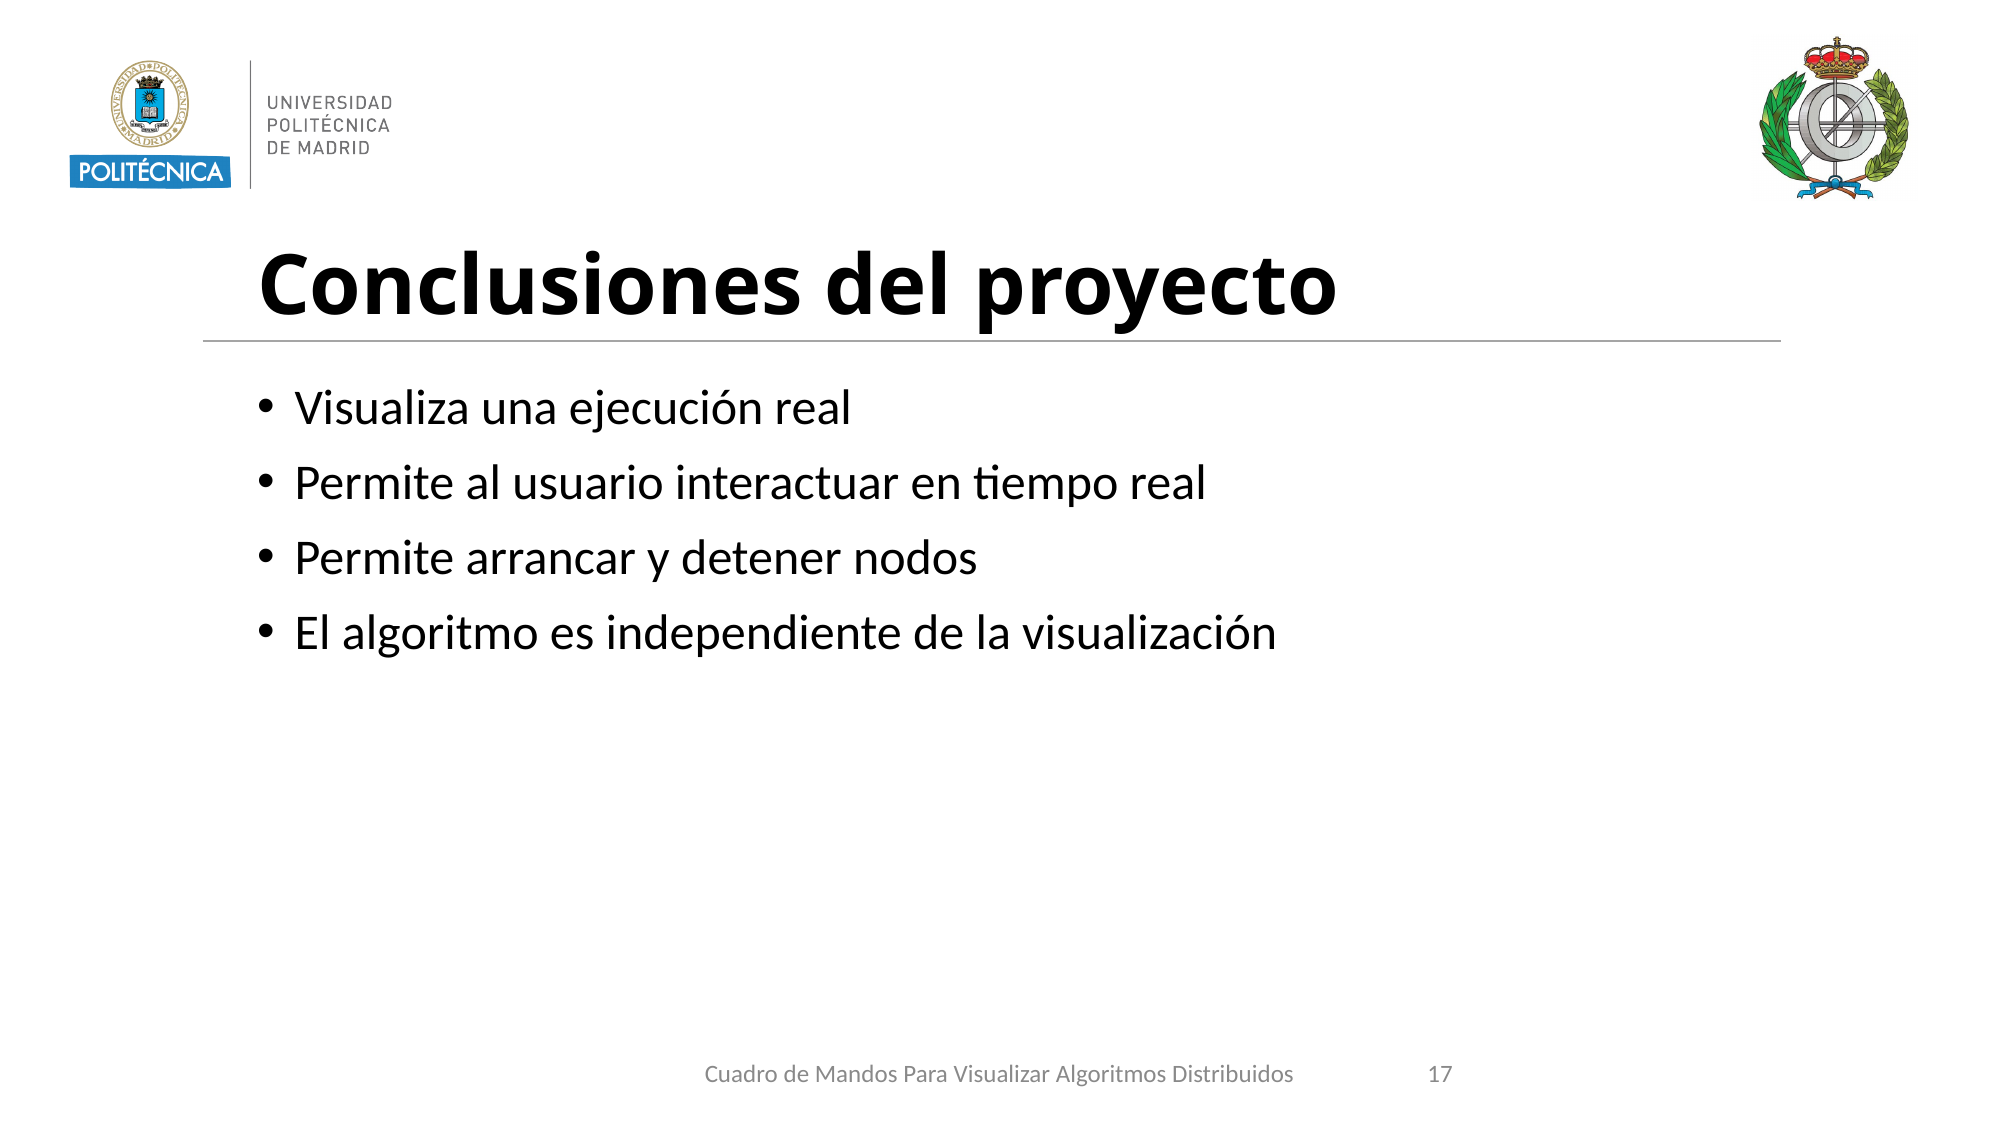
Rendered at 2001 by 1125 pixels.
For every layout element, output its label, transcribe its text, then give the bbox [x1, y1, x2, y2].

text_box Cuadro de Mandos Para Visualizar Algoritmos Distribuidos [662, 1042, 1338, 1103]
picture [48, 34, 436, 215]
title Conclusiones del proyecto [242, 197, 1968, 378]
list Visualiza una ejecución real Permite al usuario interactuar en tiempo real Permite arrancar y detener nodos El algoritmo es independiente de la visualización [242, 374, 1752, 1013]
text_box [1412, 1042, 1863, 1103]
picture [1751, 34, 1918, 201]
